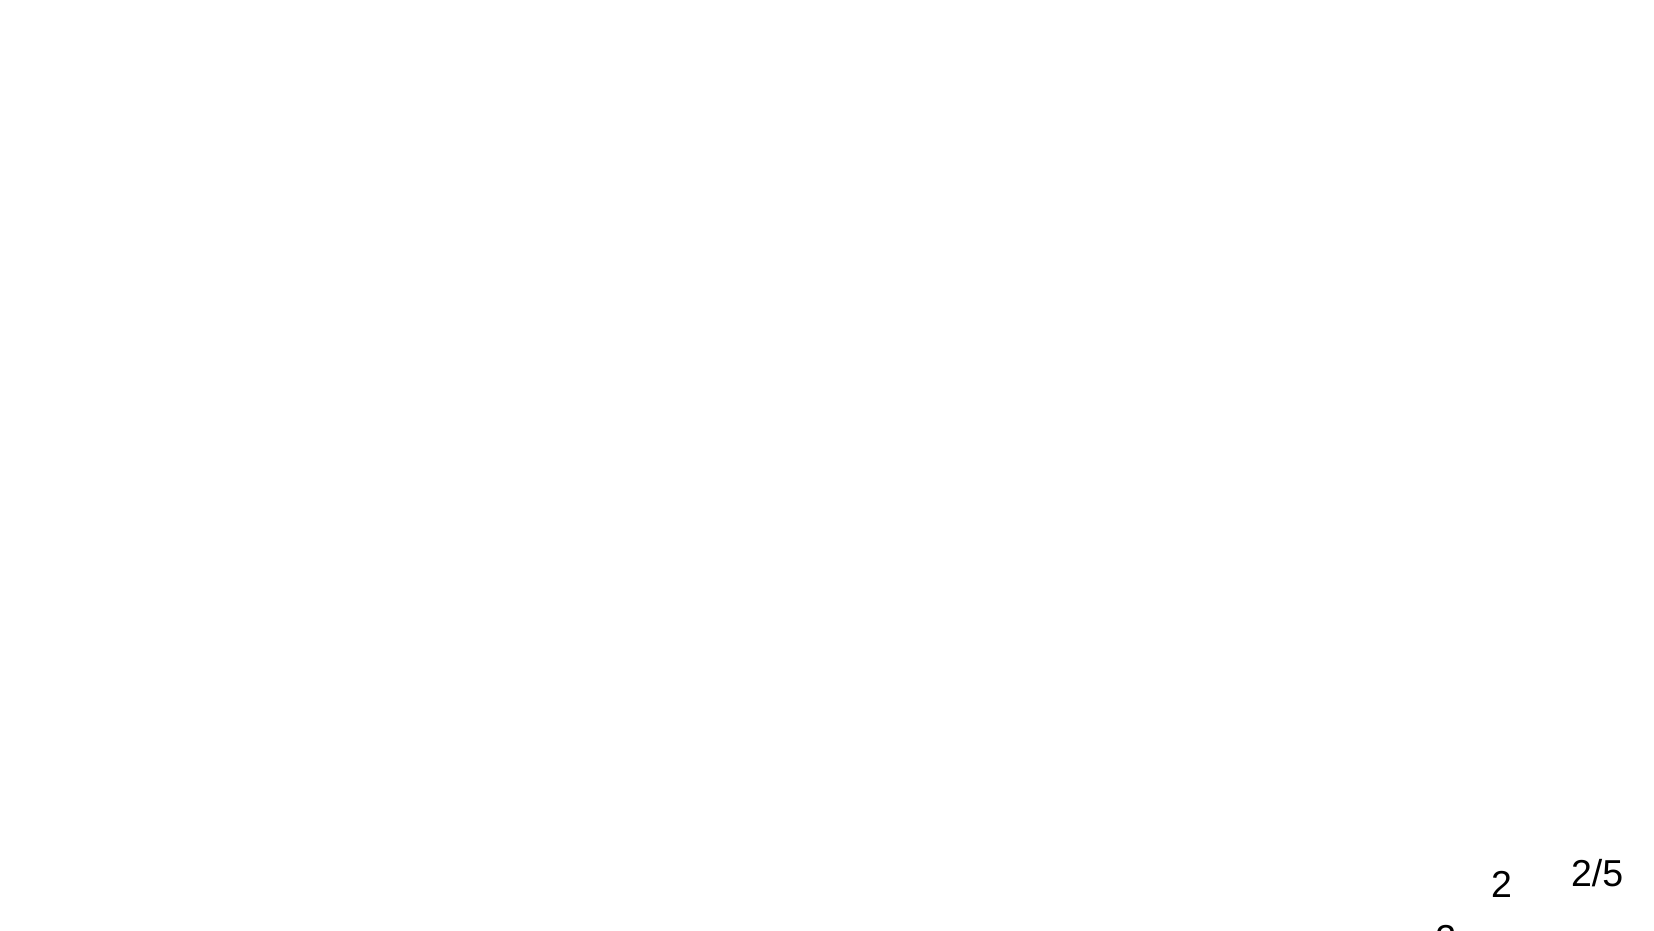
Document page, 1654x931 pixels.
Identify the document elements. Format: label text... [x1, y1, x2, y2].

text_box <numéro> [1420, 909, 1654, 931]
text_box <numéro>/5 [1556, 845, 1654, 909]
